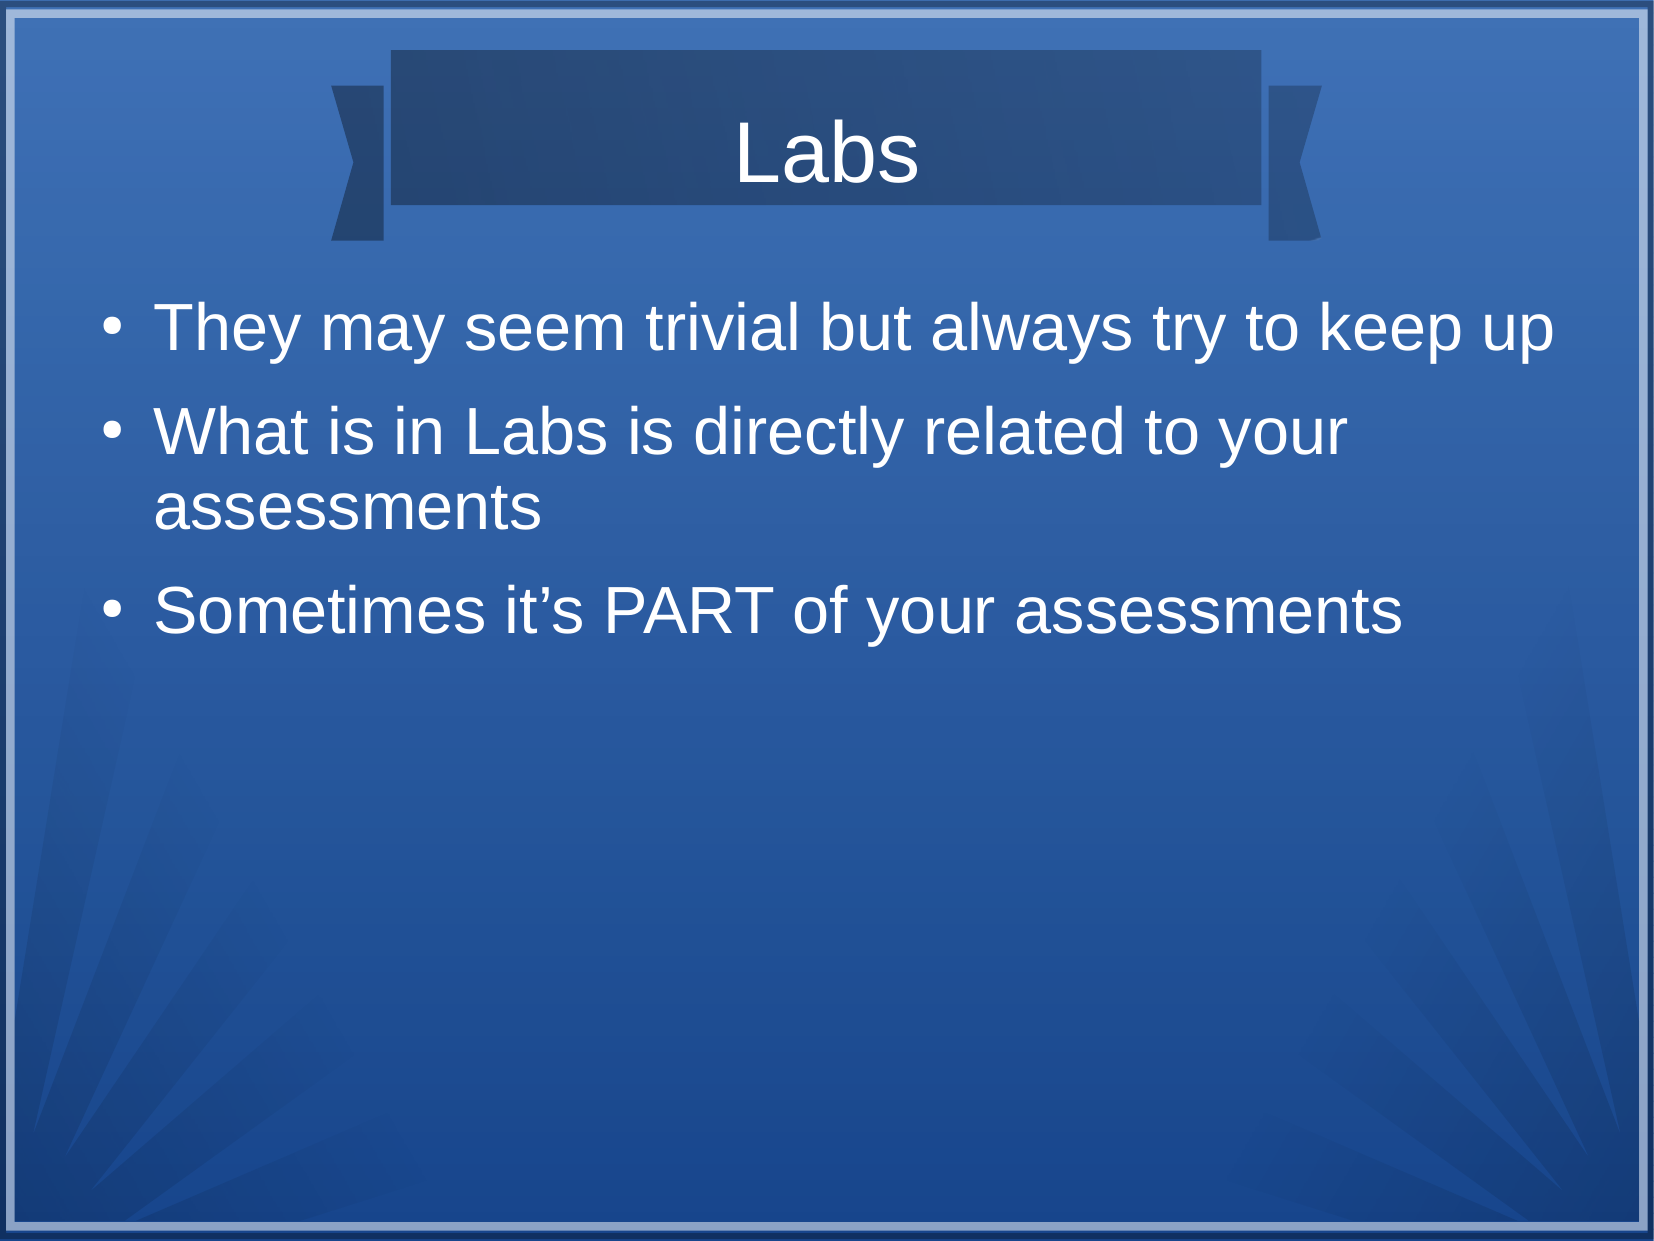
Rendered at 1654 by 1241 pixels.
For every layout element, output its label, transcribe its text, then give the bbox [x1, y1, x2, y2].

title Labs [82, 49, 1571, 257]
list They may seem trivial but always try to keep up What is in Labs is directly related to your assessments Sometimes it’s PART of your assessments [82, 290, 1571, 1010]
